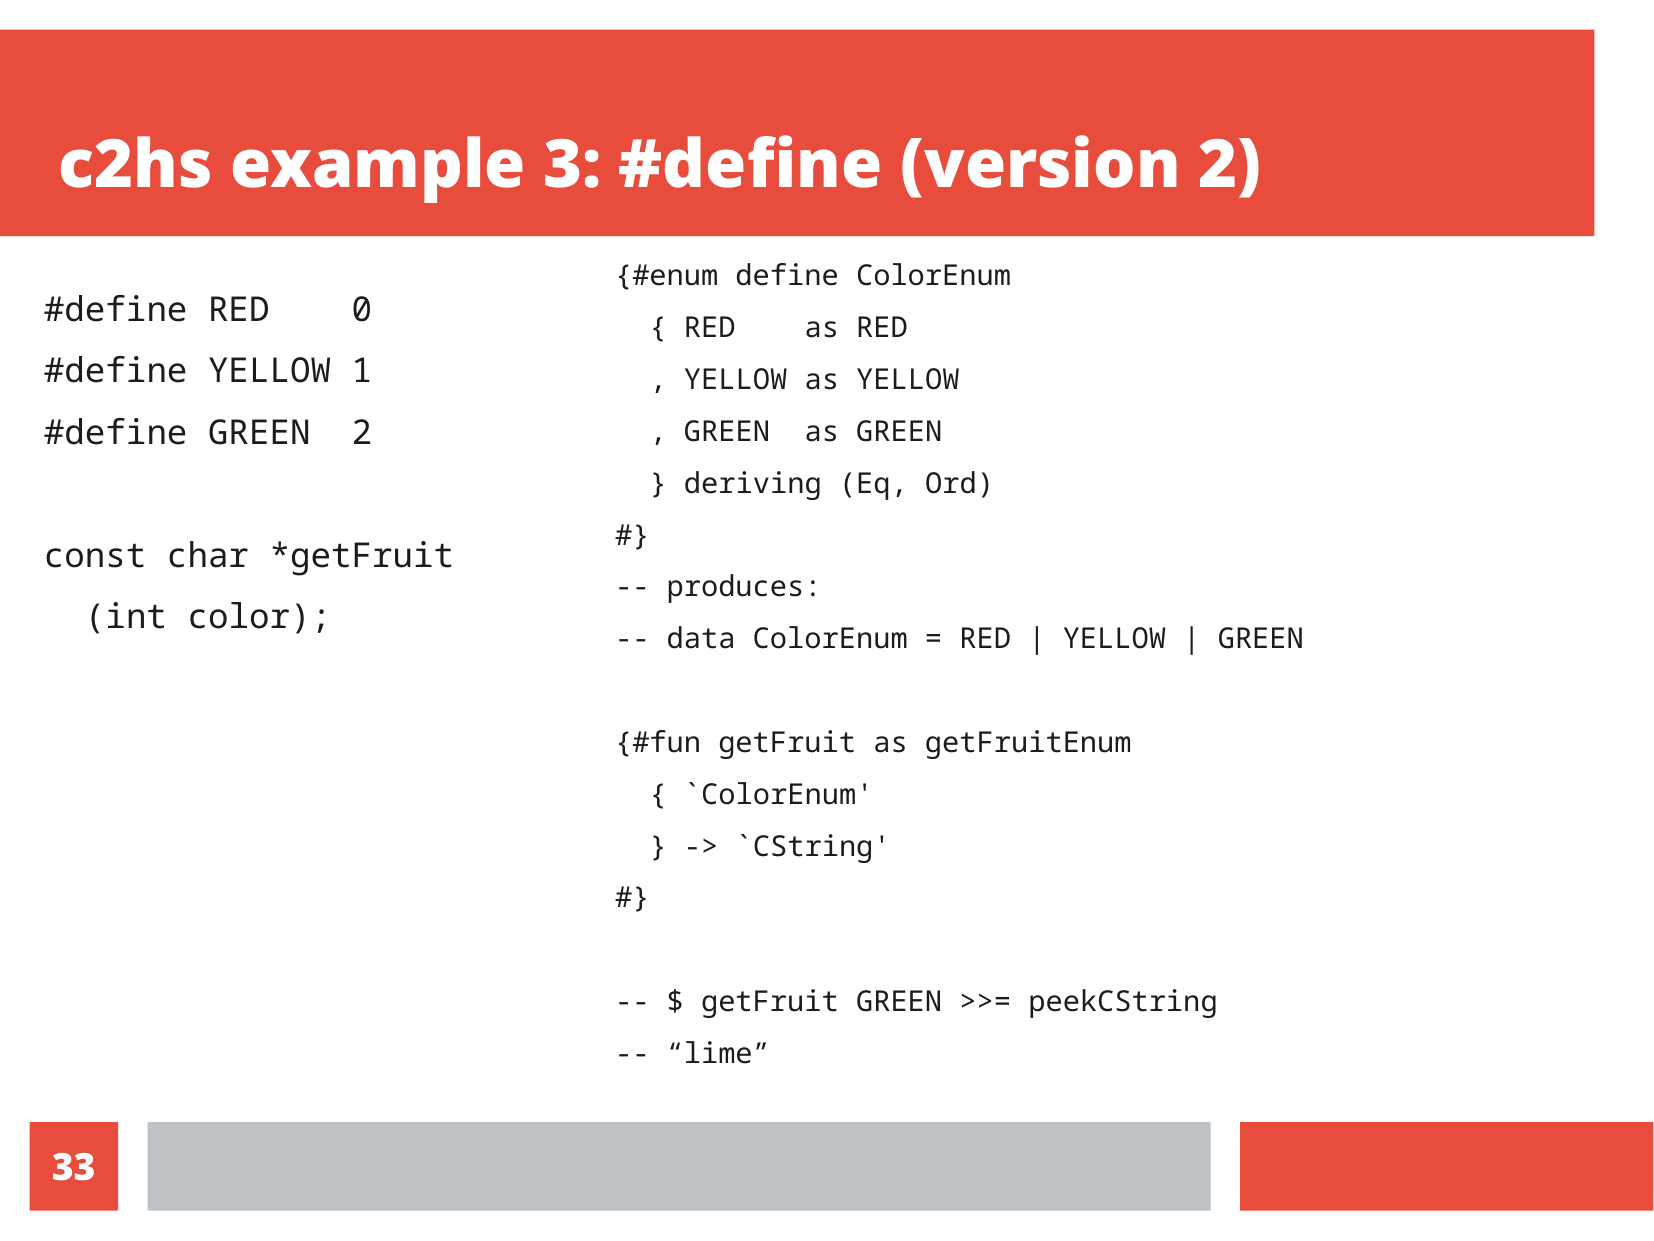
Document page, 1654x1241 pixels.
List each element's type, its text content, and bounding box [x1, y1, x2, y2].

title c2hs example 3: #define (version 2) [59, 59, 1595, 207]
list #define RED 0 #define YELLOW 1 #define GREEN 2 const char *getFruit (int color); [44, 285, 556, 646]
list {#enum define ColorEnum { RED as RED , YELLOW as YELLOW , GREEN as GREEN } deriving (Eq, Ord) #} -- produces: -- data ColorEnum = RED | YELLOW | GREEN {#fun getFruit as getFruitEnum { `ColorEnum' } -> `CString' #} -- $ getFruit GREEN >>= peekCString -- “lime” [615, 255, 1576, 1081]
